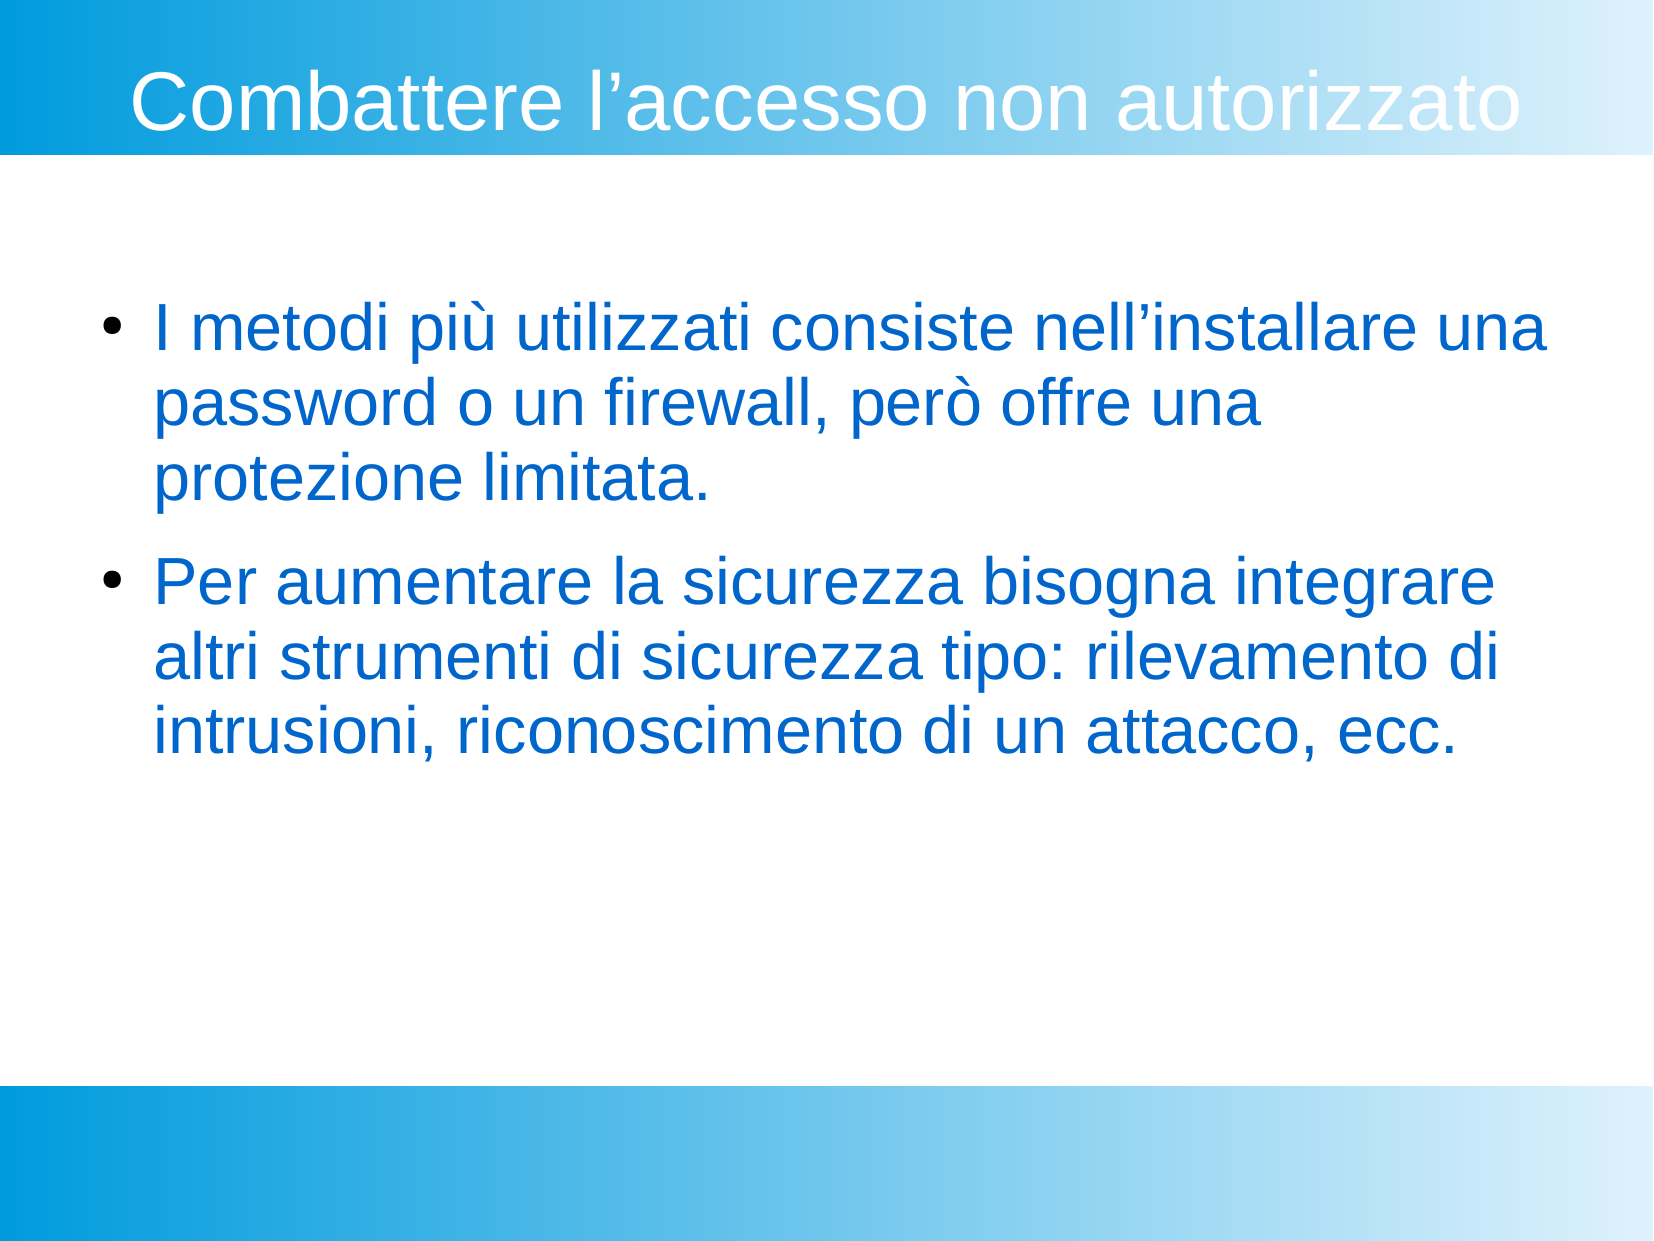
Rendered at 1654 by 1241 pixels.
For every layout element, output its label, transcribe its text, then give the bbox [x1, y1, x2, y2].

list I metodi più utilizzati consiste nell’installare una password o un firewall, però offre una protezione limitata. Per aumentare la sicurezza bisogna integrare altri strumenti di sicurezza tipo: rilevamento di intrusioni, riconoscimento di un attacco, ecc. [82, 290, 1571, 1010]
title Combattere l’accesso non autorizzato [82, 49, 1571, 155]
